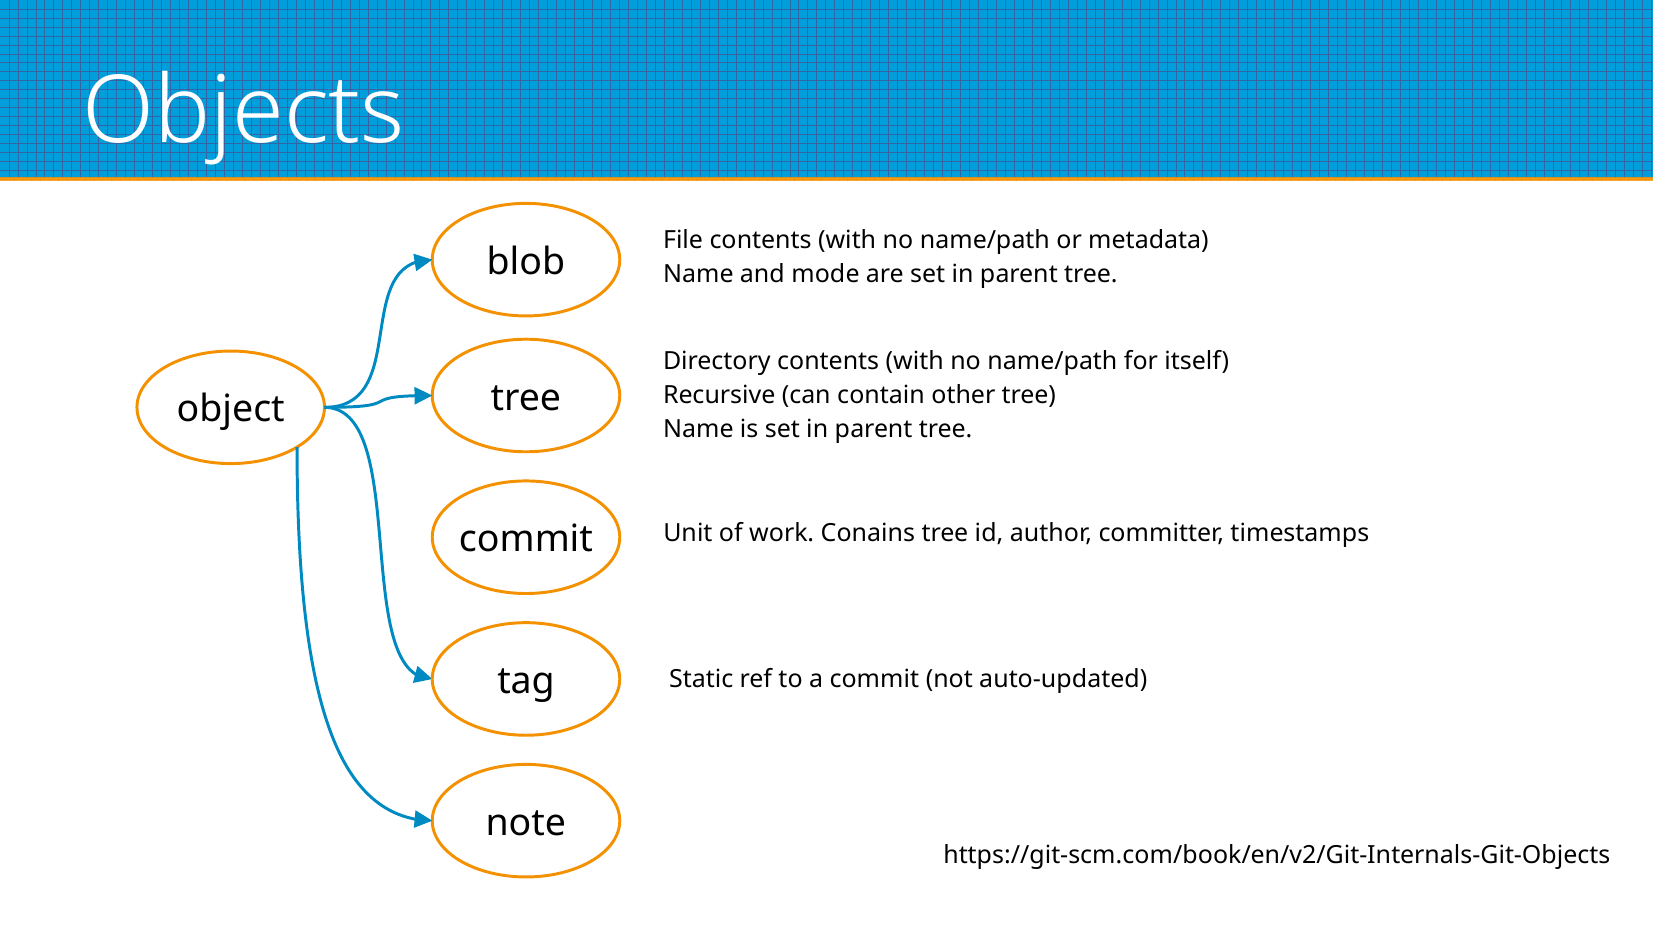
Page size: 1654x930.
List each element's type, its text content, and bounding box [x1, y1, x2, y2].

text_box tag [432, 622, 620, 736]
text_box commit [432, 480, 620, 594]
text_box Directory contents (with no name/path for itself) Recursive (can contain other tree) Name is set in parent tree. [657, 371, 1445, 417]
text_box object [136, 351, 325, 464]
text_box Unit of work. Conains tree id, author, committer, timestamps [657, 509, 1445, 556]
title Objects [82, 14, 1571, 171]
text_box https://git-scm.com/book/en/v2/Git-Internals-Git-Objects [937, 830, 1608, 911]
text_box File contents (with no name/path or metadata) Name and mode are set in parent tree. [657, 215, 1210, 296]
text_box Static ref to a commit (not auto-updated) [663, 654, 1149, 701]
text_box note [432, 764, 620, 877]
text_box blob [432, 203, 620, 316]
text_box tree [432, 339, 620, 452]
